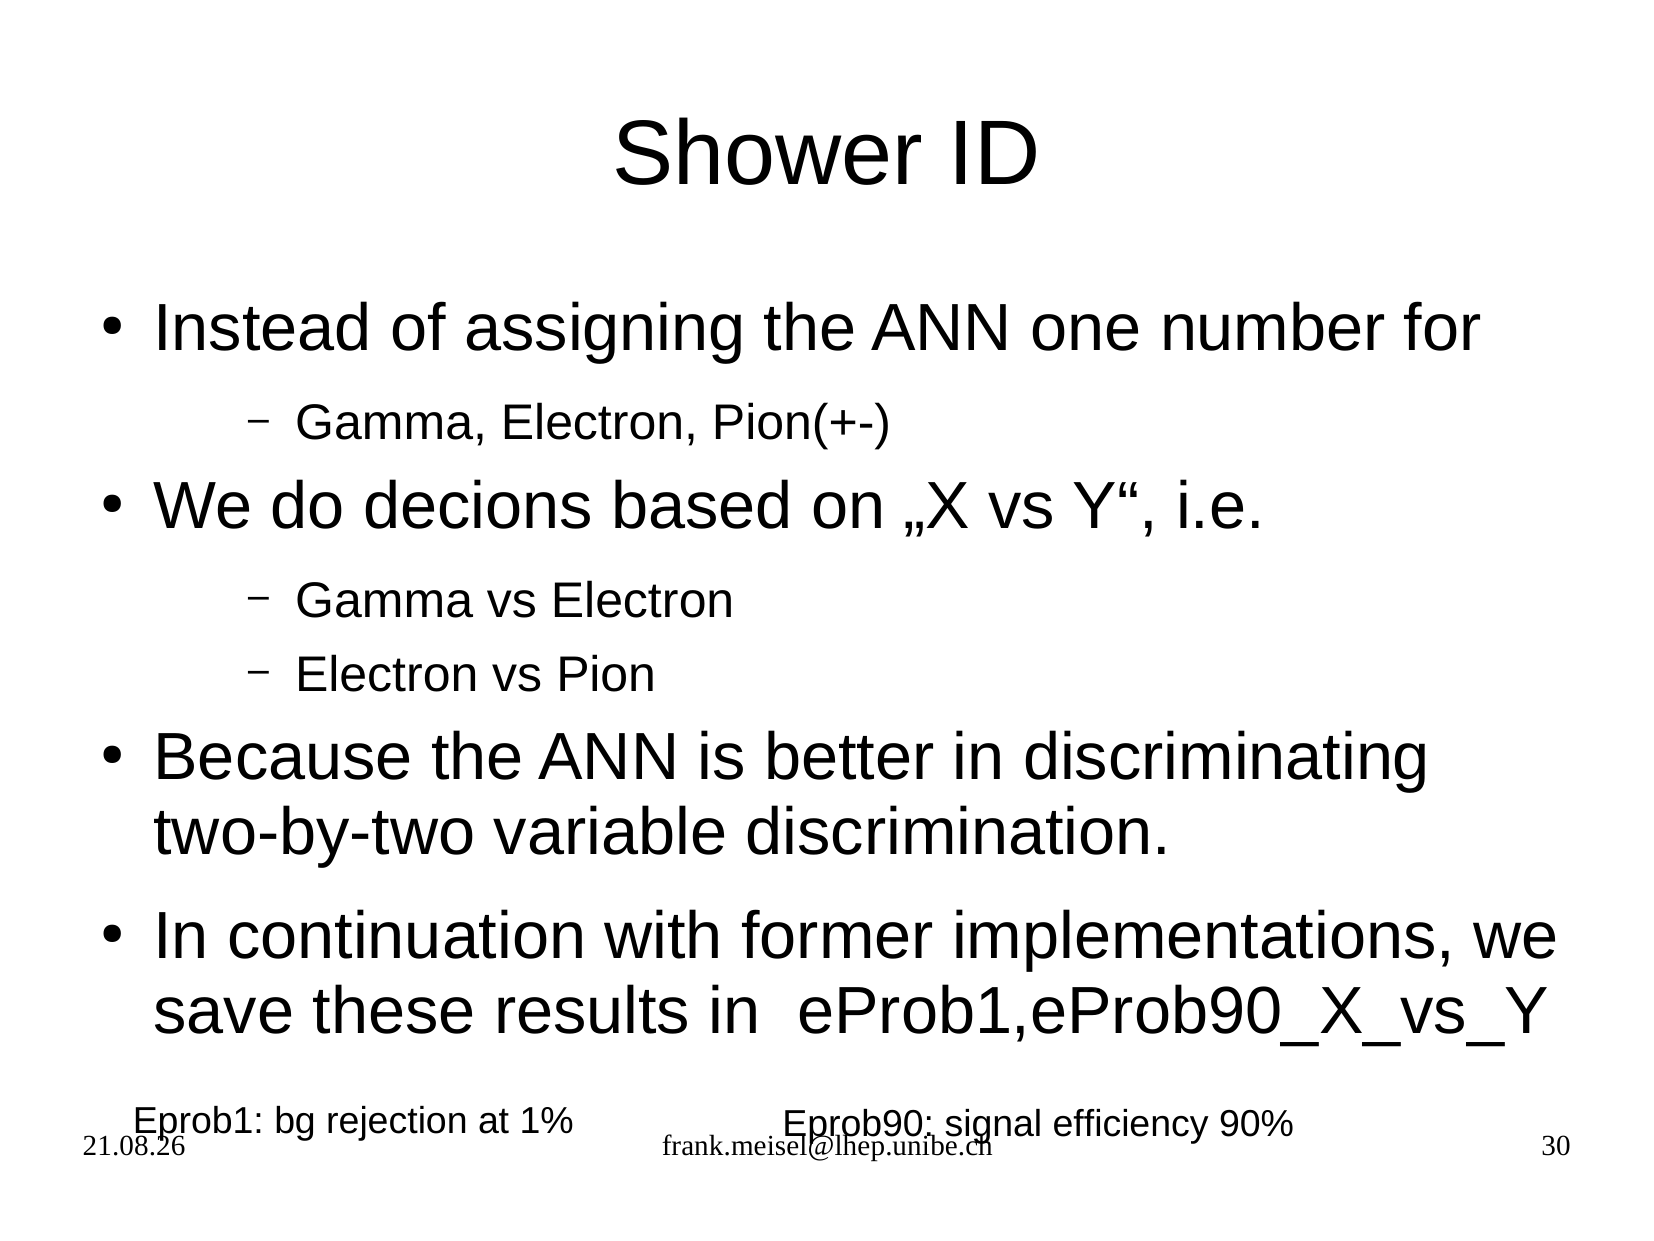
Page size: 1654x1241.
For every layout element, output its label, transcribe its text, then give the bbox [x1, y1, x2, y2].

title Shower ID [82, 56, 1571, 250]
text_box Eprob90: signal efficiency 90% [767, 1094, 1329, 1152]
list Instead of assigning the ANN one number for Gamma, Electron, Pion(+-) We do decions based on „X vs Y“, i.e. Gamma vs Electron Electron vs Pion Because the ANN is better in discriminating two-by-two variable discrimination. In continuation with former implementations, we save these results in eProb1,eProb90_X_vs_Y [82, 290, 1571, 1109]
text_box Eprob1: bg rejection at 1% [118, 1092, 680, 1150]
